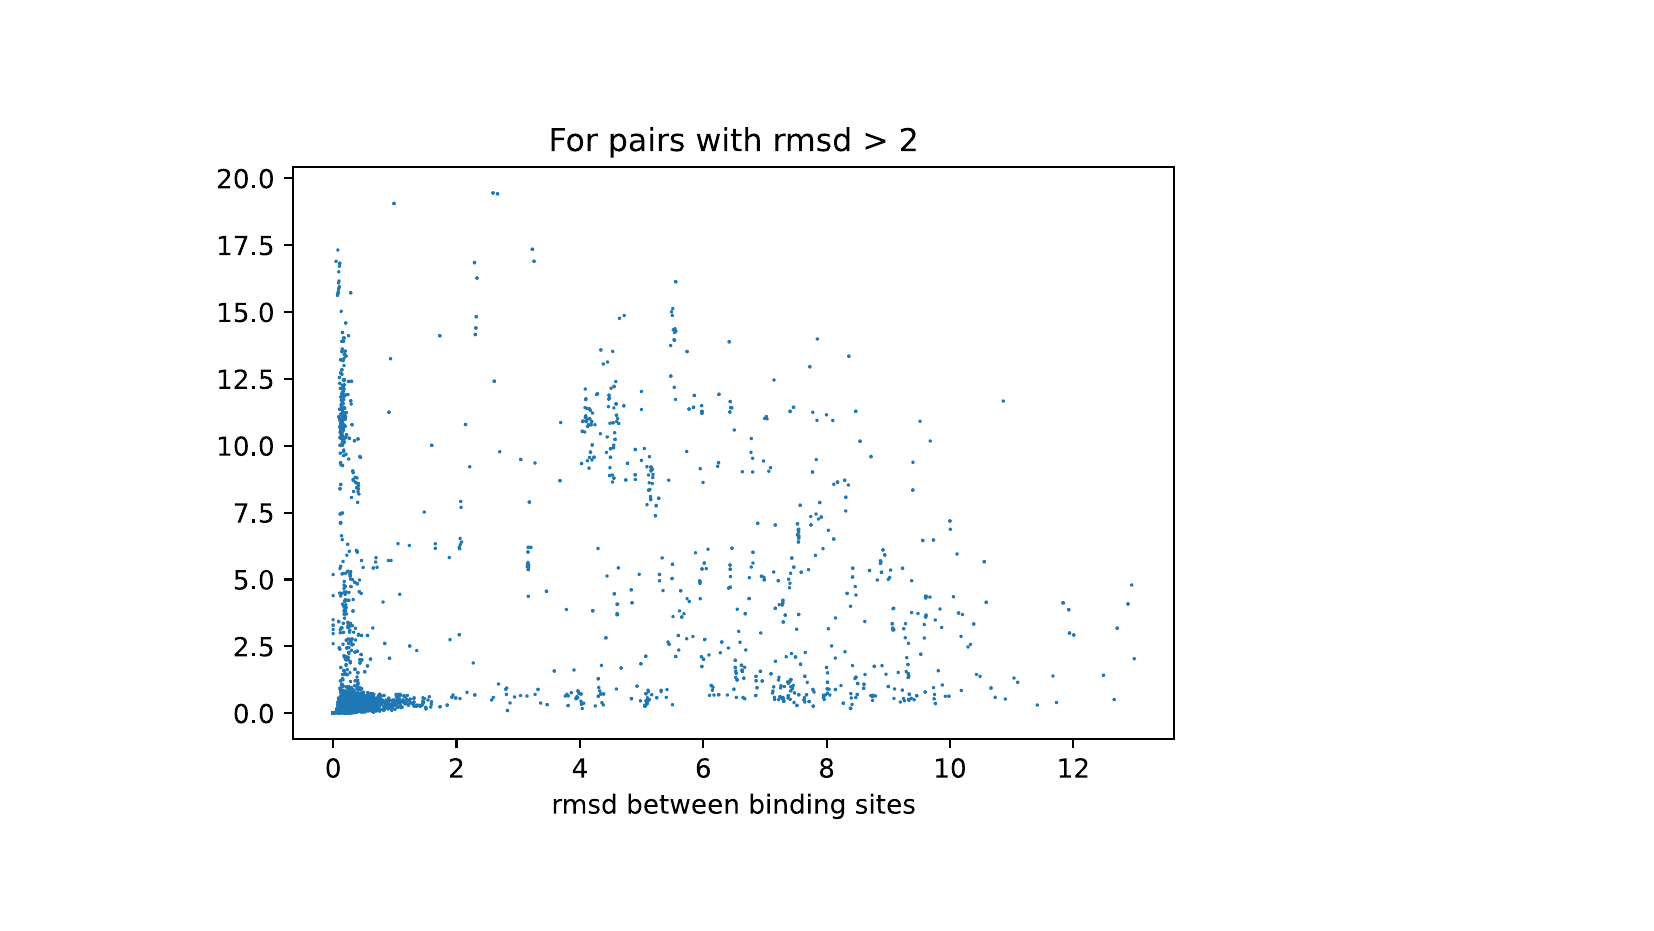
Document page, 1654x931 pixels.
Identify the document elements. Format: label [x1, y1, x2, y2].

picture [150, 75, 1289, 835]
